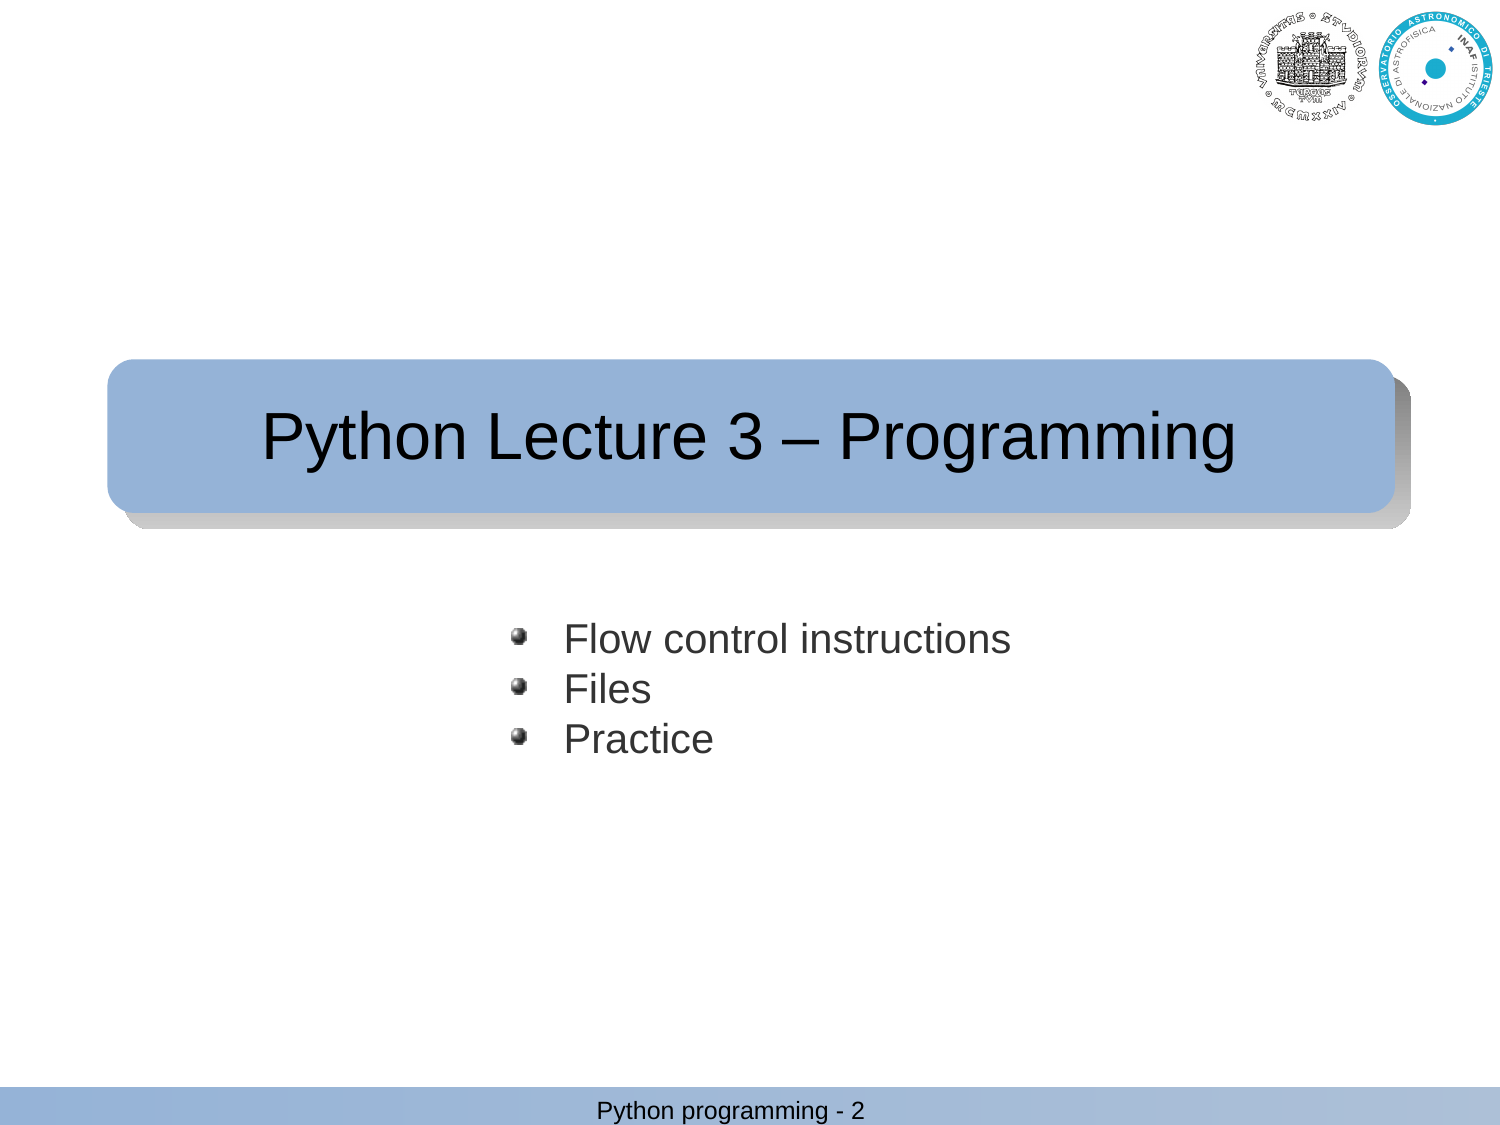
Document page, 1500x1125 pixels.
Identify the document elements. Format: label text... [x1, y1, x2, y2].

picture [1252, 0, 1500, 149]
list Flow control instructions Files Practice [478, 603, 1175, 978]
text_box Python Lecture 3 – Programming [112, 373, 1388, 492]
